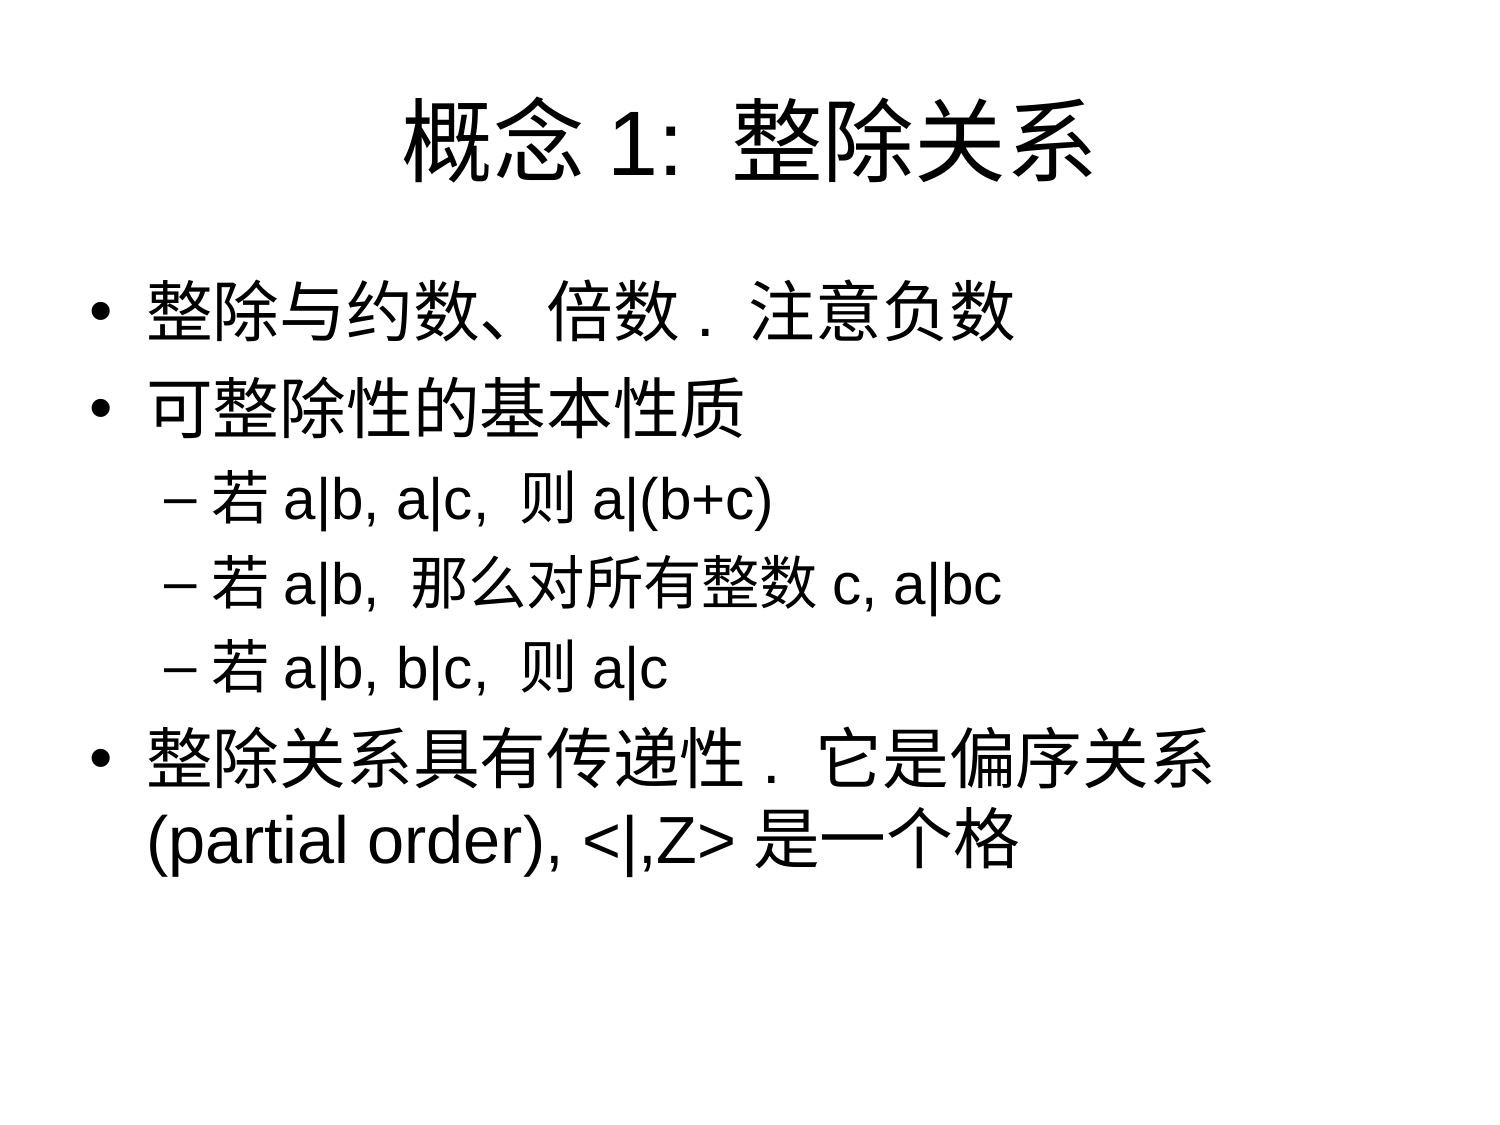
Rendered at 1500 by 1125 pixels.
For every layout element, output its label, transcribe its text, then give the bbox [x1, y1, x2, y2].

title 概念1: 整除关系 [75, 45, 1426, 233]
list 整除与约数、倍数. 注意负数 可整除性的基本性质 若a|b, a|c, 则a|(b+c) 若a|b, 那么对所有整数c, a|bc 若a|b, b|c, 则a|c 整除关系具有传递性. 它是偏序关系(partial order), <|,Z>是一个格 [75, 262, 1426, 1006]
